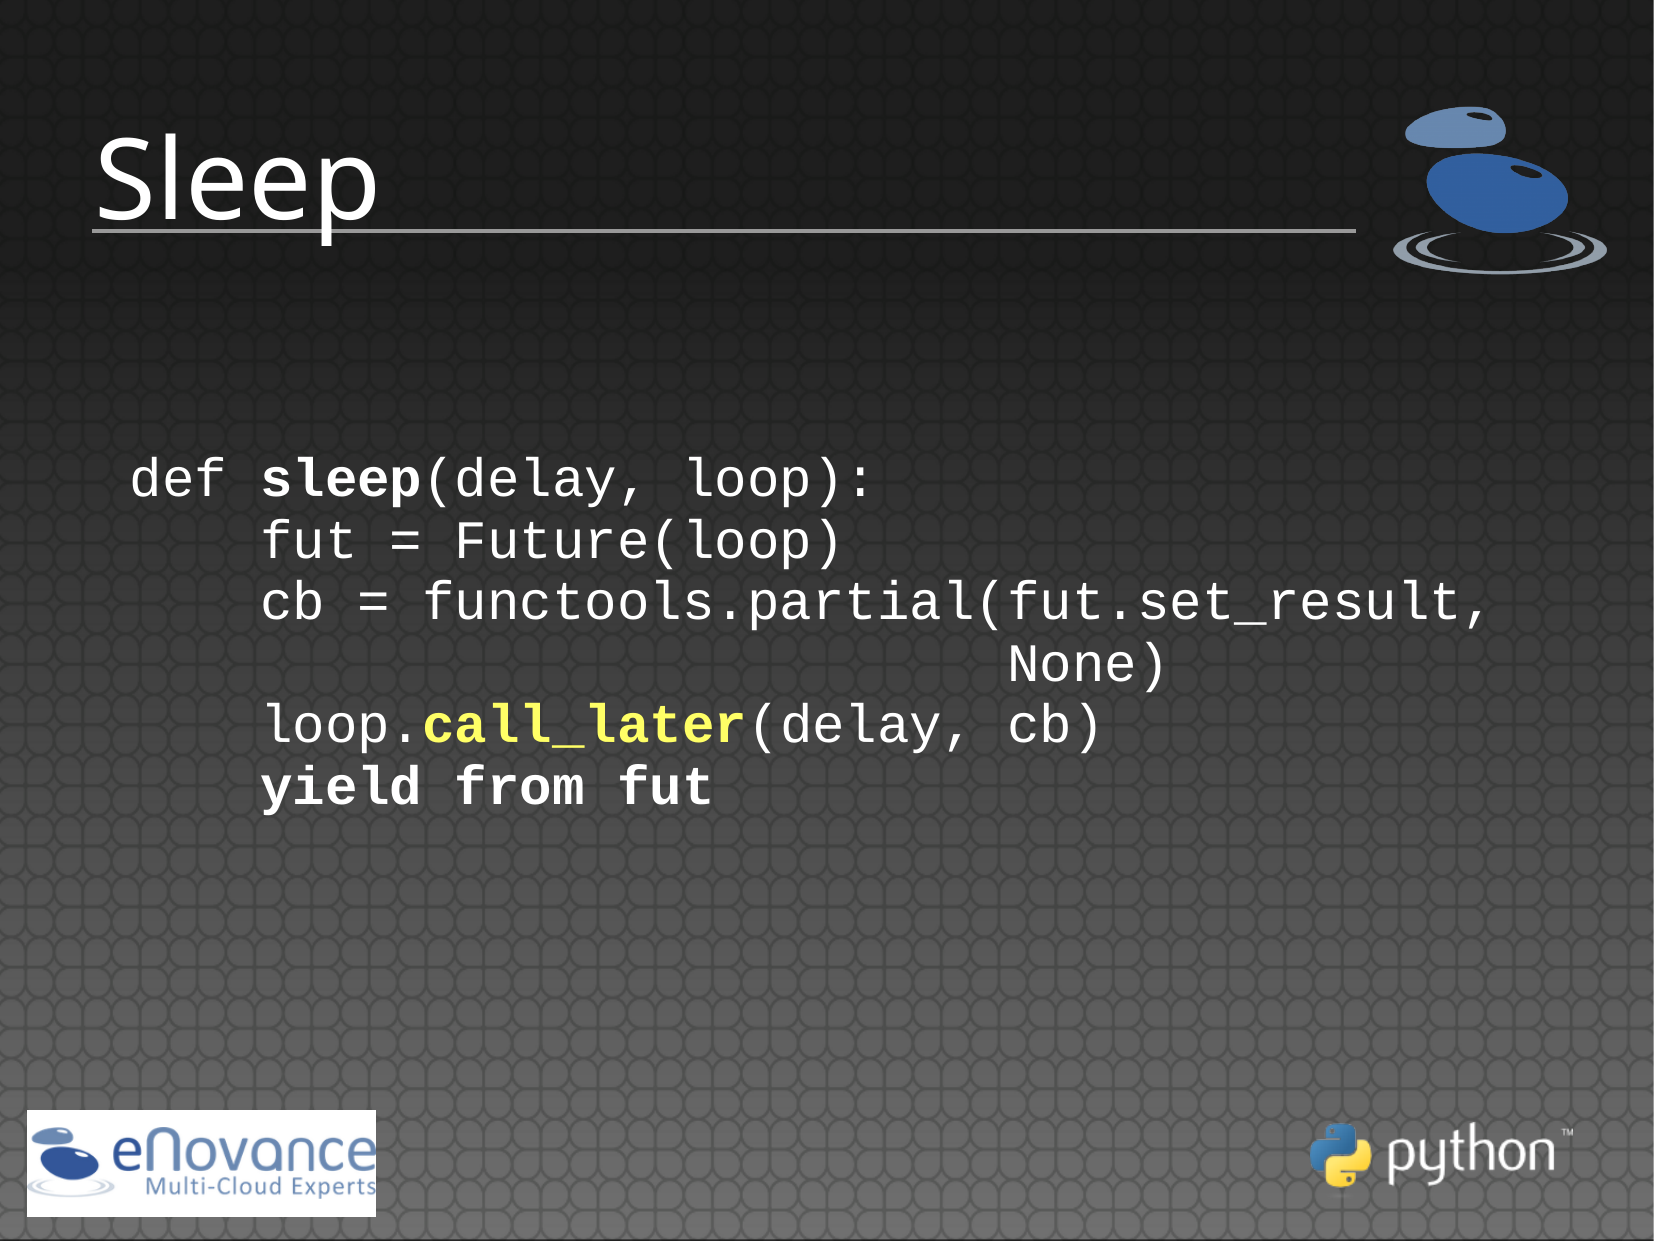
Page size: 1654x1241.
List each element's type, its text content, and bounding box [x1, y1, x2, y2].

picture [0, 0, 1654, 1241]
title Sleep [94, 100, 1426, 251]
text_box def sleep(delay, loop): fut = Future(loop) cb = functools.partial(fut.set_result, None) loop.call_later(delay, cb) yield from fut [115, 444, 1510, 890]
